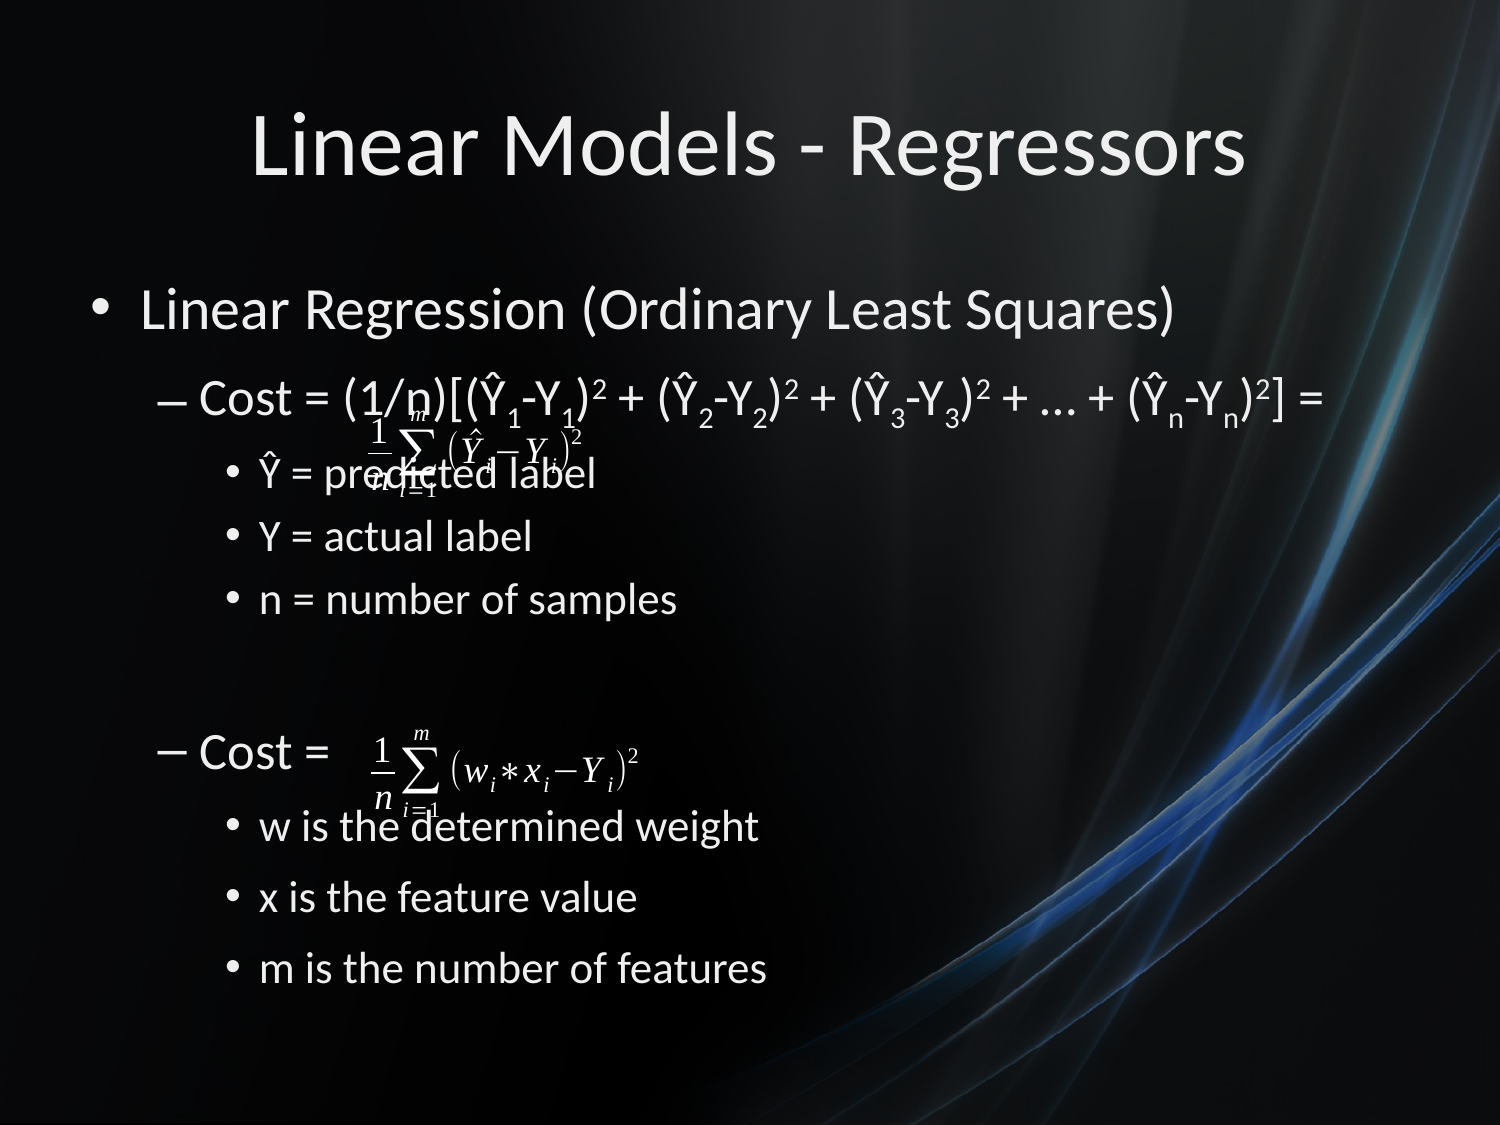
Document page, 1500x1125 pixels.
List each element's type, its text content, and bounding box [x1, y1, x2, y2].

chart [360, 401, 588, 503]
title Linear Models - Regressors [75, 45, 1425, 233]
chart [363, 720, 645, 822]
list Linear Regression (Ordinary Least Squares) Cost = (1/n)[(Ŷ1-Y1)2 + (Ŷ2-Y2)2 + (Ŷ3-Y3)2 + … + (Ŷn-Yn)2] = Ŷ = predicted label Y = actual label n = number of samples Cost = w is the determined weight x is the feature value m is the number of features [75, 262, 1425, 1005]
picture [0, 0, 1500, 1125]
